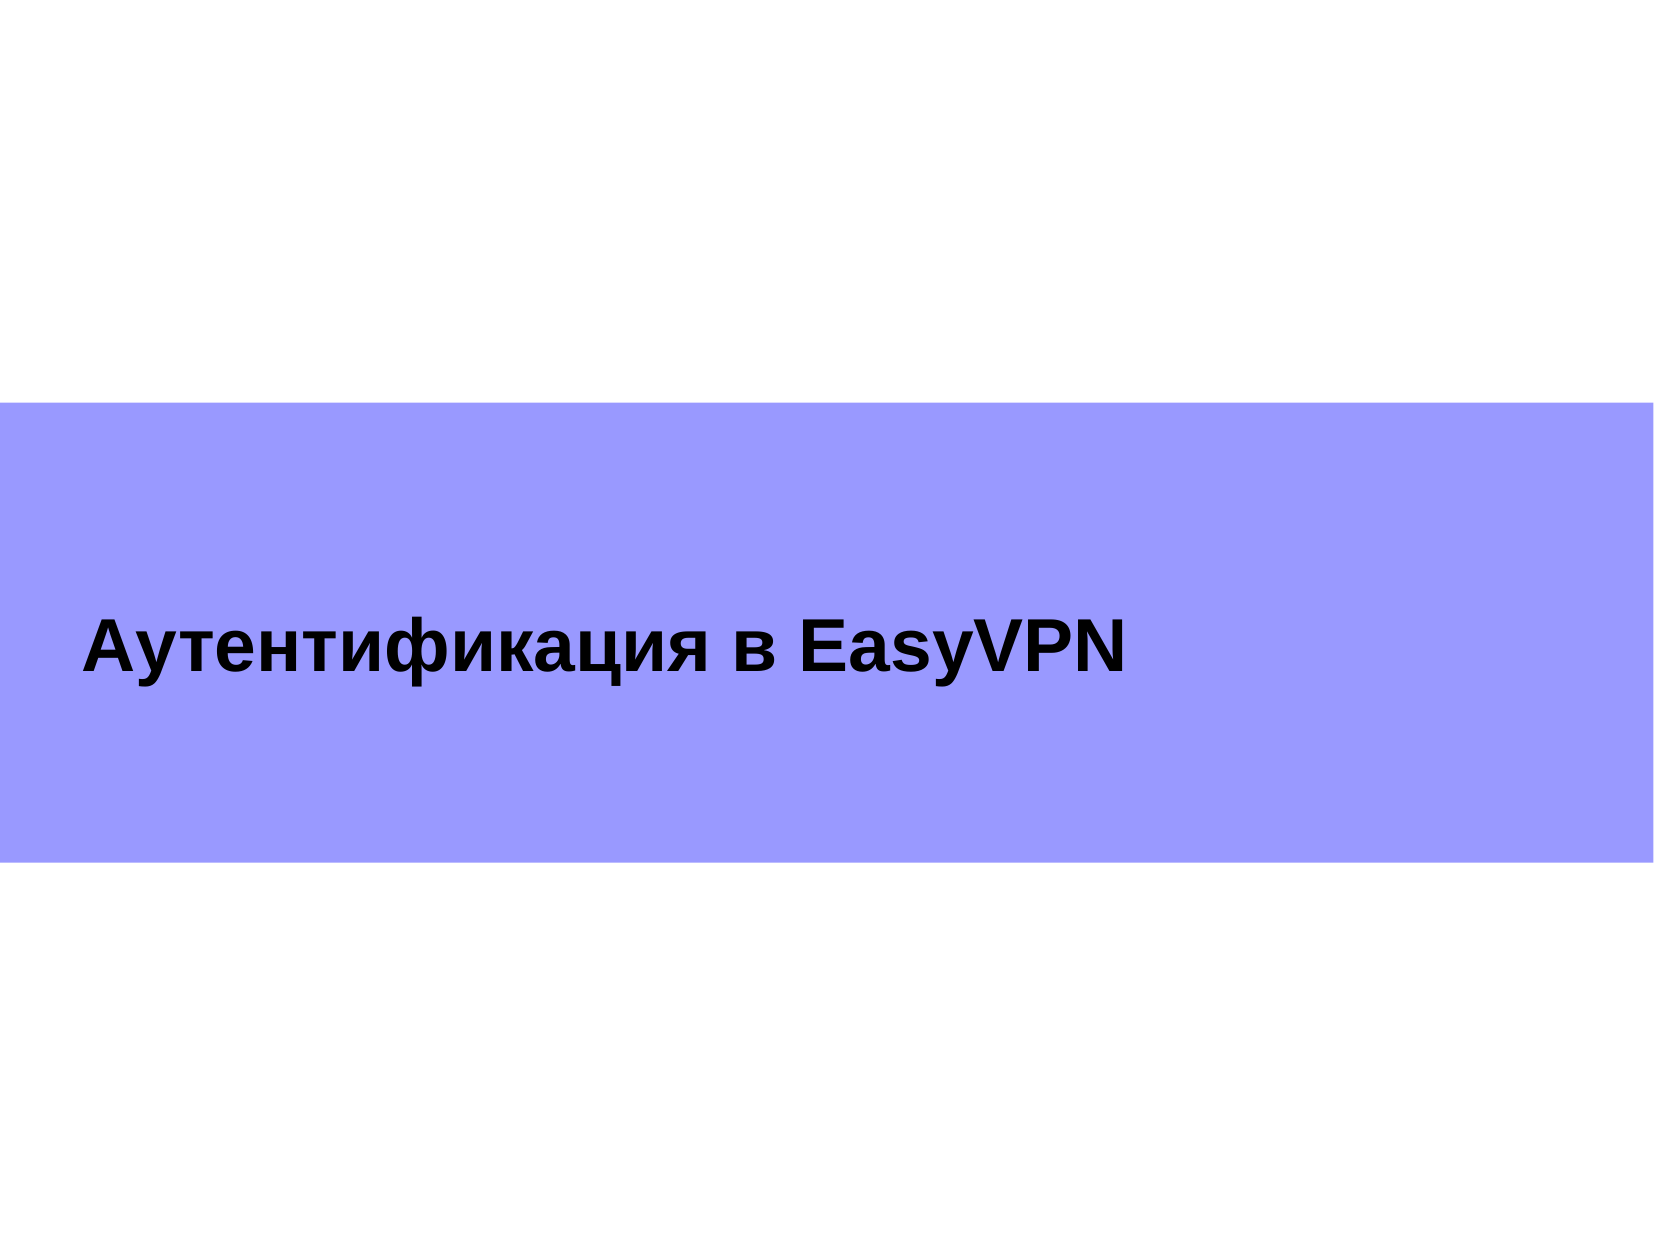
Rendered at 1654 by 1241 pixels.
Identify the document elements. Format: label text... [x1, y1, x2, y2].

text_box Аутентификация в EasyVPN [67, 600, 1530, 772]
